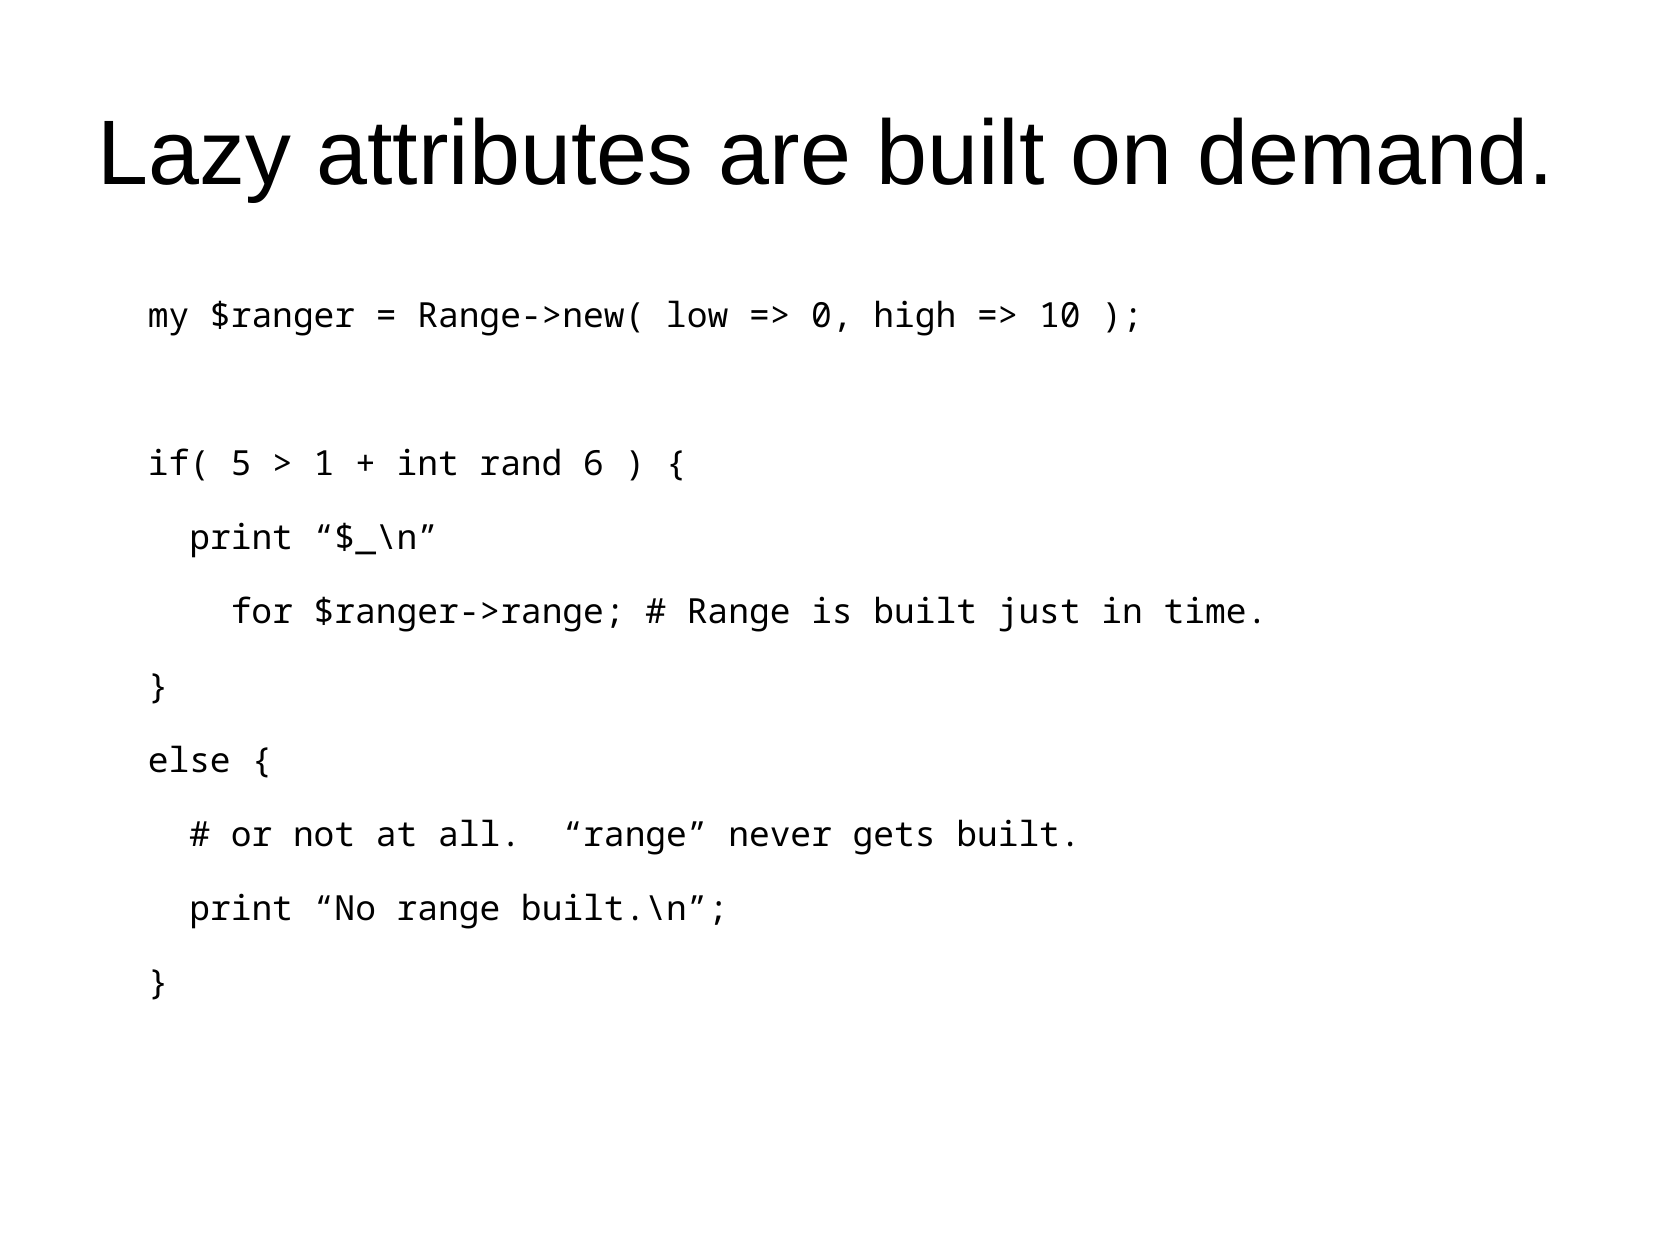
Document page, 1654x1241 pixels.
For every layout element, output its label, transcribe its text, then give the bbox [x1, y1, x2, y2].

list my $ranger = Range->new( low => 0, high => 10 ); if( 5 > 1 + int rand 6 ) { print “$_\n” for $ranger->range; # Range is built just in time. } else { # or not at all. “range” never gets built. print “No range built.\n”; } [82, 290, 1571, 1010]
title Lazy attributes are built on demand. [82, 49, 1571, 257]
